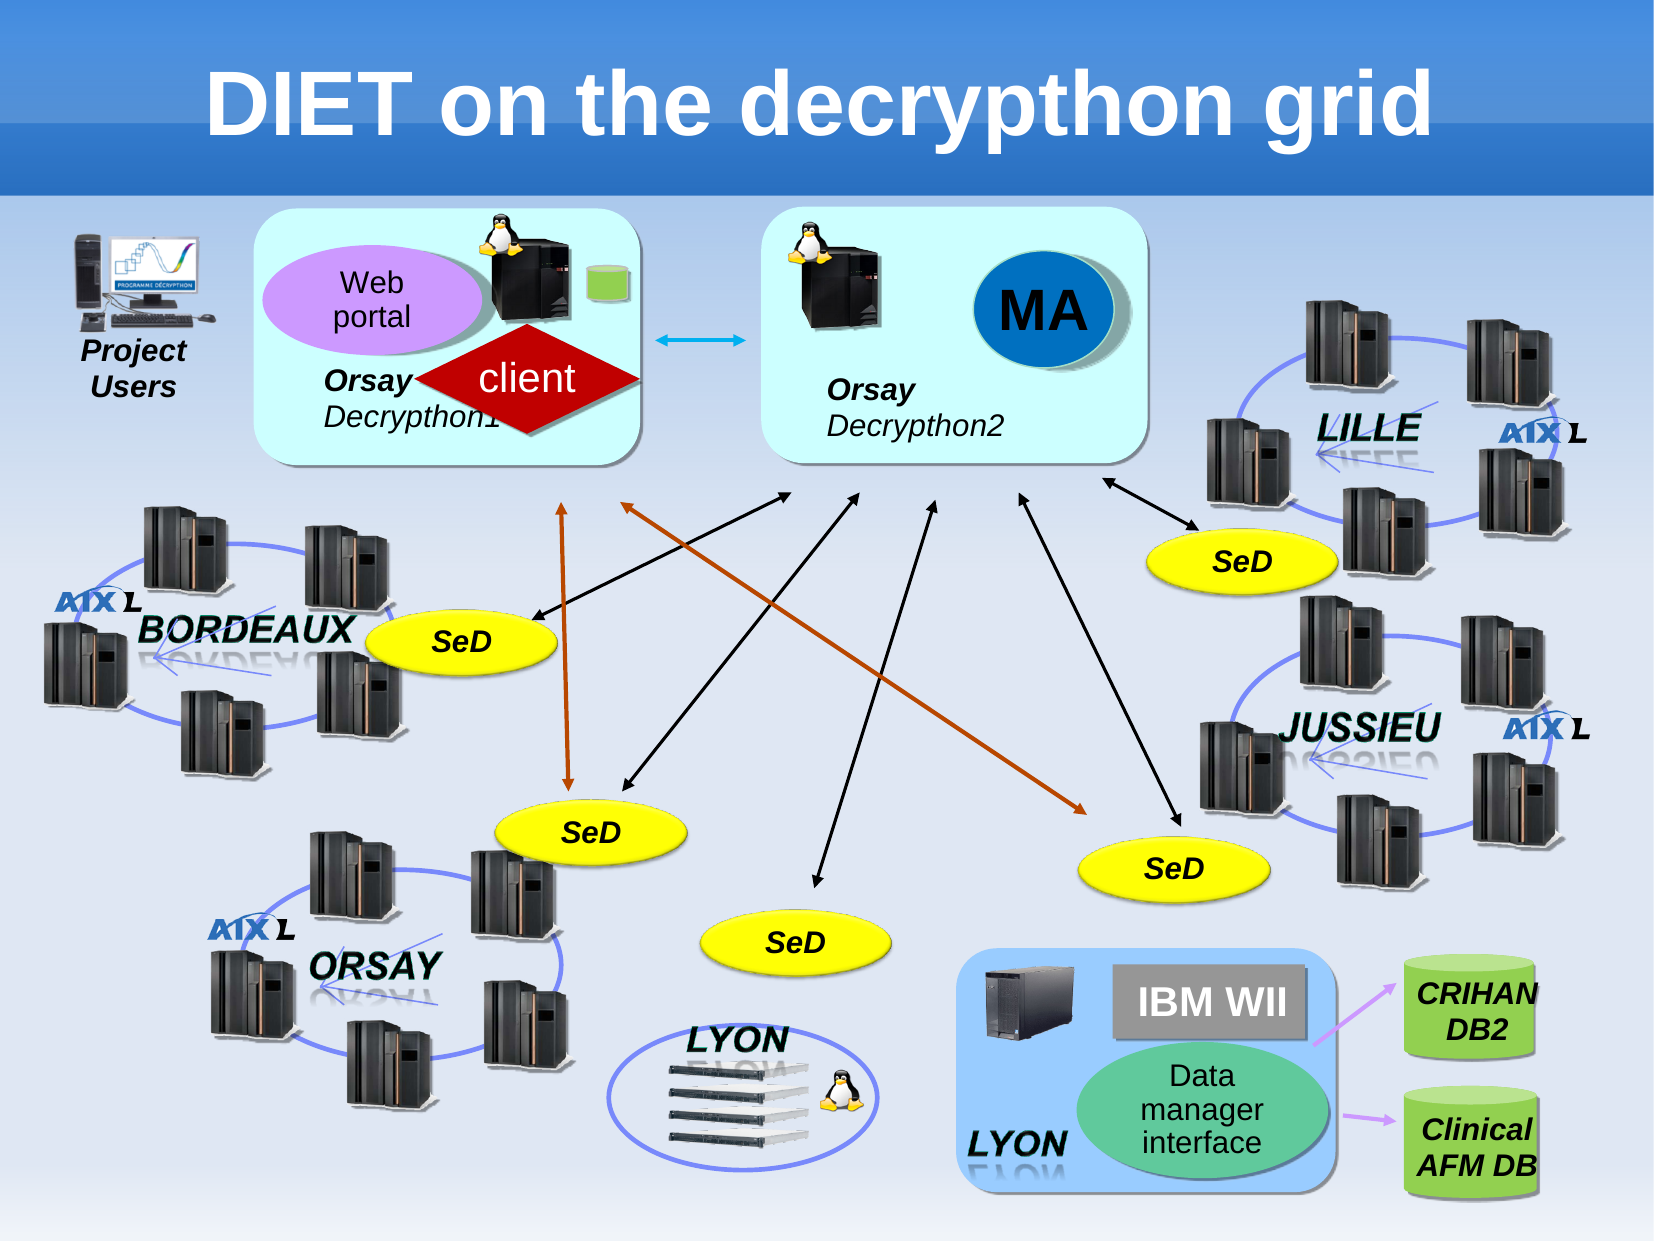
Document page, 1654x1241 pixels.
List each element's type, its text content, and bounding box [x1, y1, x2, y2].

text_box Clinical AFM DB [1403, 1096, 1537, 1198]
text_box SeD [728, 919, 863, 967]
text_box Orsay Decrypthon2 [819, 362, 1013, 451]
text_box Data manager interface [1076, 1041, 1329, 1179]
text_box SeD [523, 809, 659, 857]
text_box CRIHAN DB2 [1404, 964, 1534, 1059]
text_box [956, 948, 1336, 1193]
text_box [761, 206, 1148, 464]
picture [0, 0, 1654, 1241]
text_box Web portal [262, 245, 483, 356]
text_box Project Users [29, 323, 239, 412]
text_box [253, 208, 641, 466]
text_box SeD [1107, 846, 1242, 894]
text_box IBM WII [1112, 964, 1305, 1039]
text_box client [413, 323, 641, 434]
text_box MA [973, 250, 1115, 368]
text_box SeD [394, 619, 529, 666]
text_box Orsay Decrypthon1 [316, 354, 510, 442]
text_box SeD [1175, 538, 1310, 586]
title DIET on the decrypthon grid [76, 7, 1565, 200]
